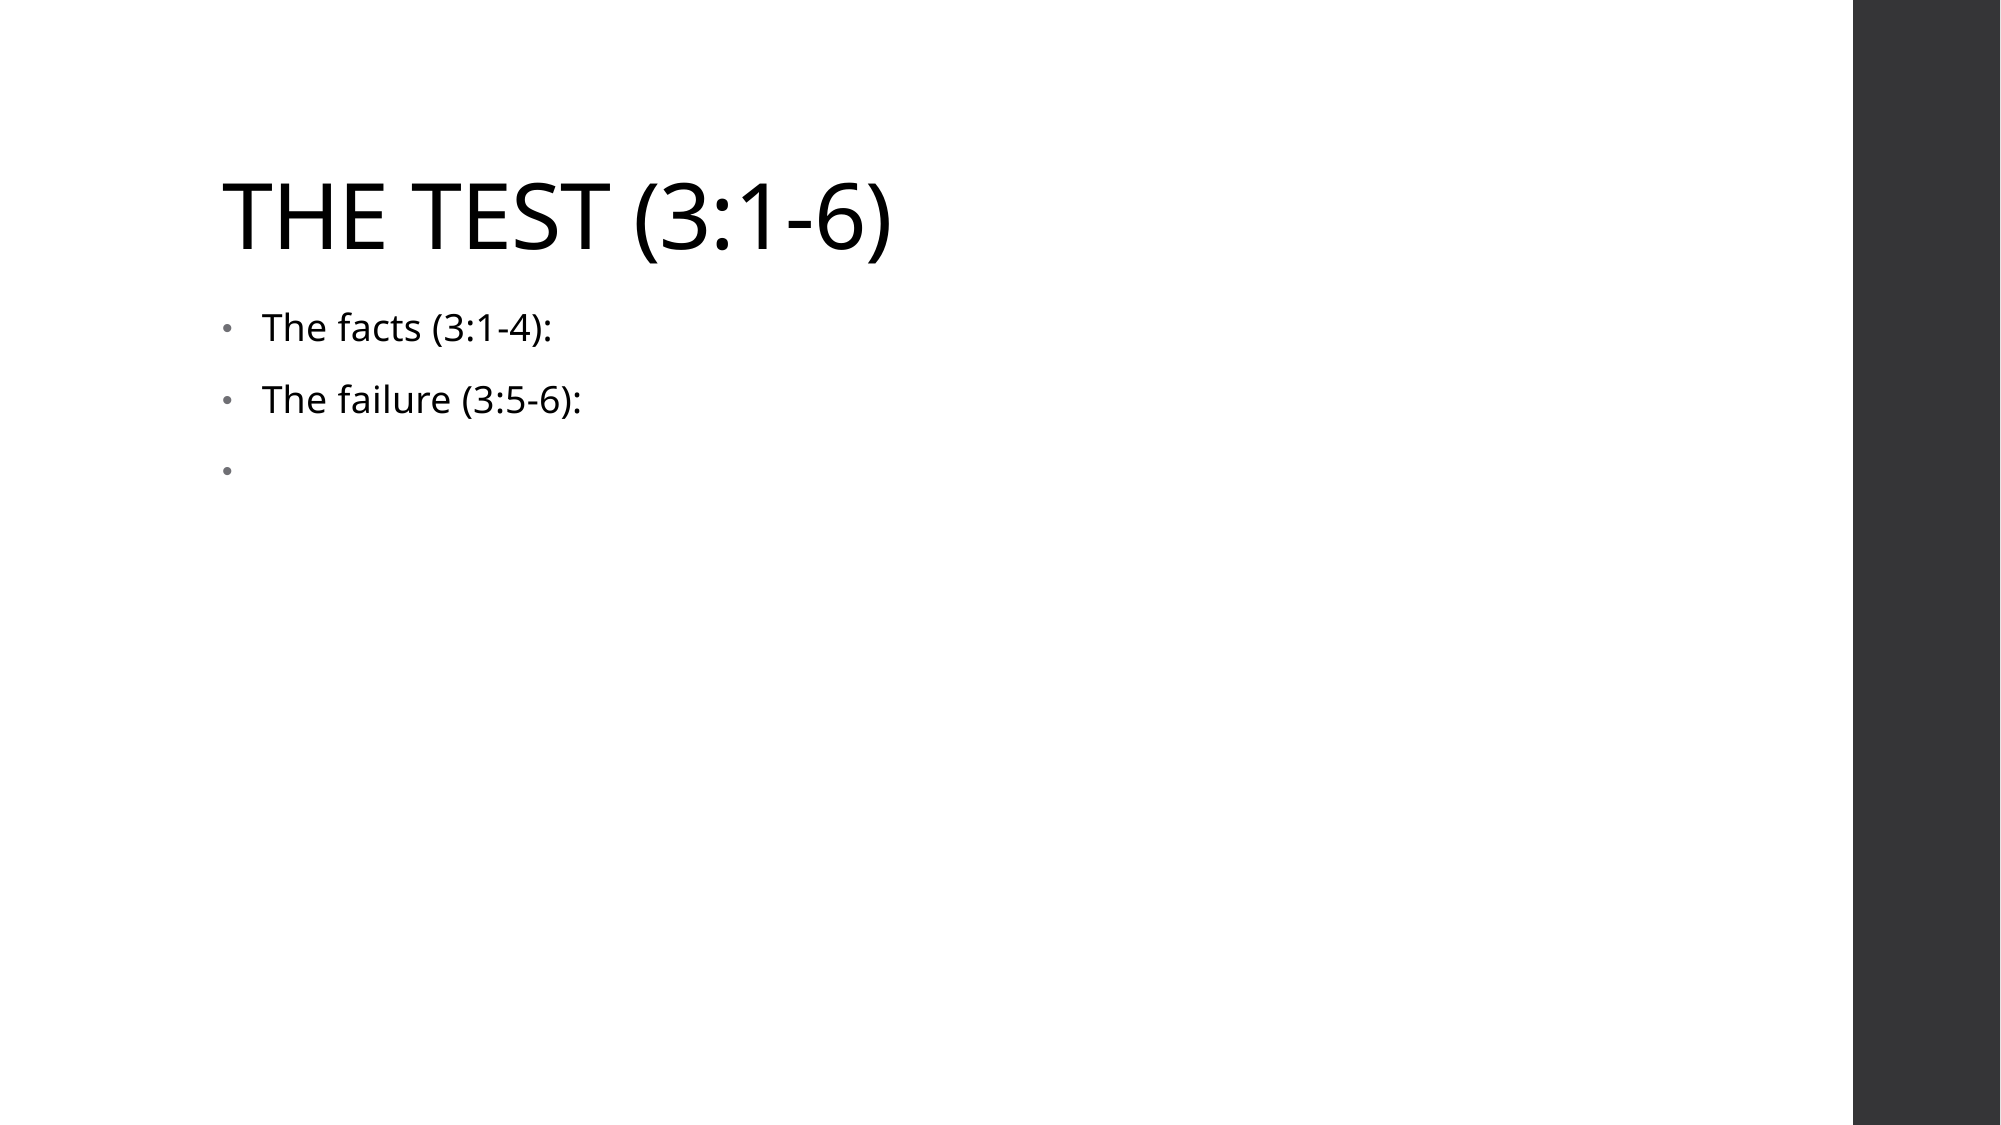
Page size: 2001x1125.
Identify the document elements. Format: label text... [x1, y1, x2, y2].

list The facts (3:1-4): The failure (3:5-6): [206, 299, 1617, 1014]
title THE TEST (3:1-6) [206, 60, 1797, 278]
